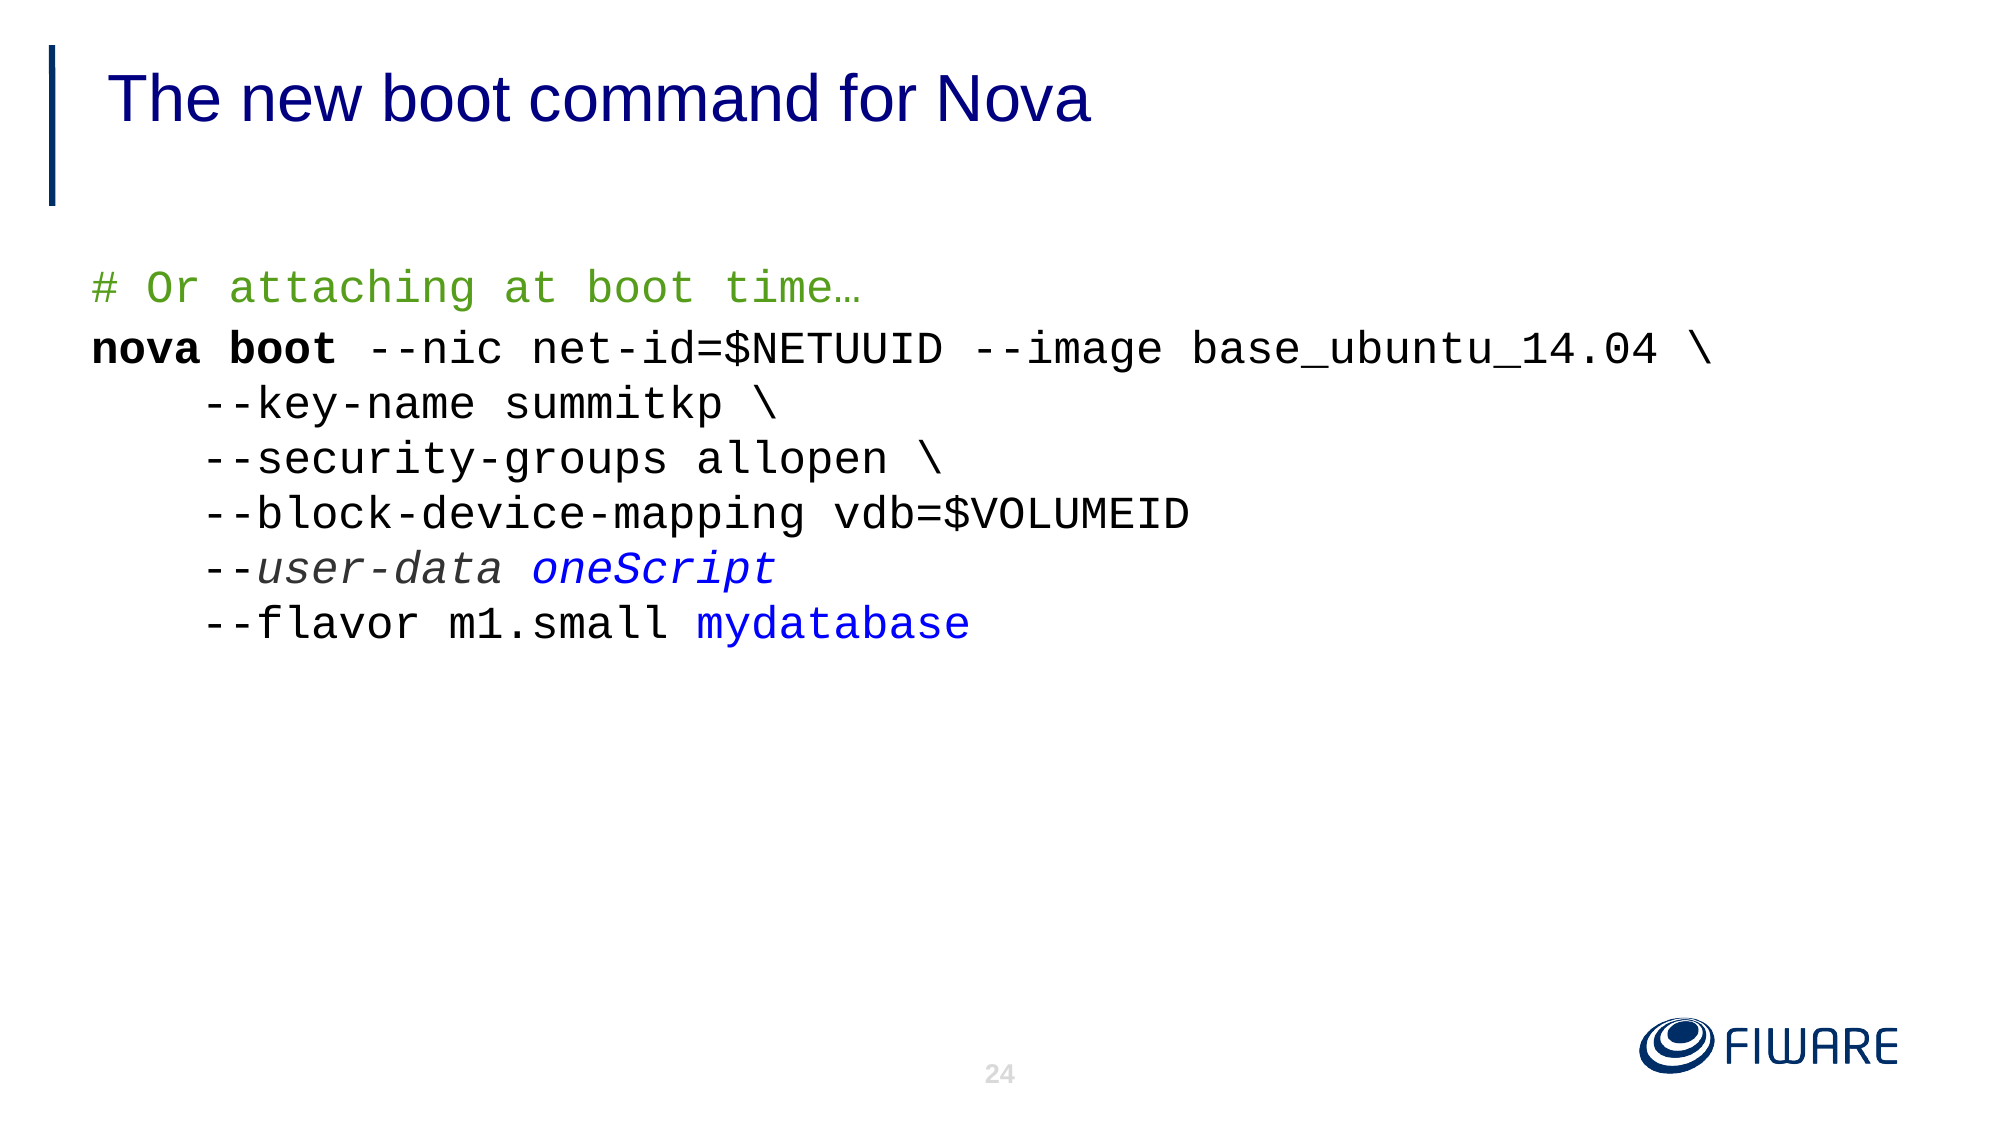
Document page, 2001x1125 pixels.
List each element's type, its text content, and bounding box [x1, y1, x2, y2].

picture [1635, 1012, 1905, 1077]
slide_number <number> [887, 1042, 1113, 1103]
title The new boot command for Nova [92, 47, 1704, 189]
text_box # Or attaching at boot time… nova boot --nic net-id=$NETUUID --image base_ubuntu_14.04 \ --key-name summitkp \ --security-groups allopen \ --block-device-mapping vdb=$VOLUMEID --user-data oneScript --flavor m1.small mydatabase [76, 183, 1902, 656]
